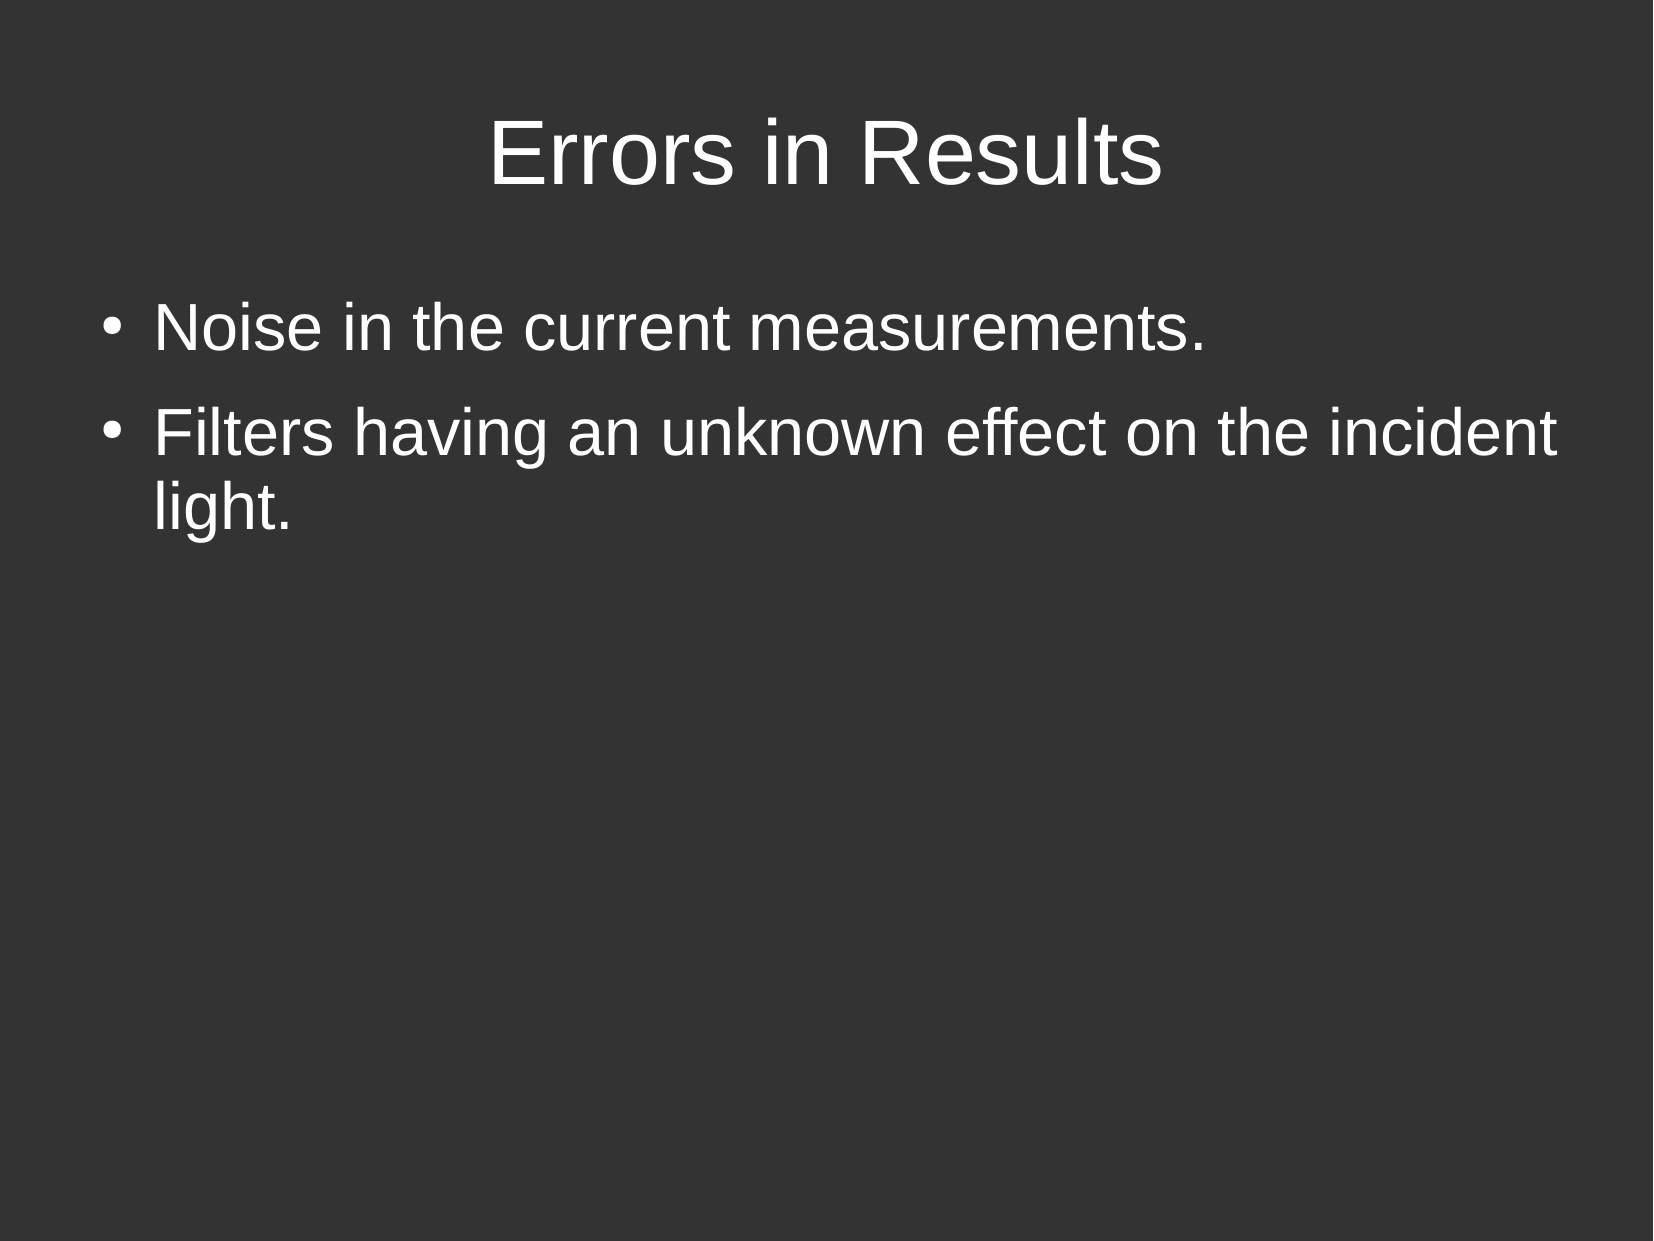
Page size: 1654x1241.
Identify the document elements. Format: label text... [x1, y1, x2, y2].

list Noise in the current measurements. Filters having an unknown effect on the incident light. [82, 290, 1571, 1010]
title Errors in Results [82, 49, 1571, 257]
